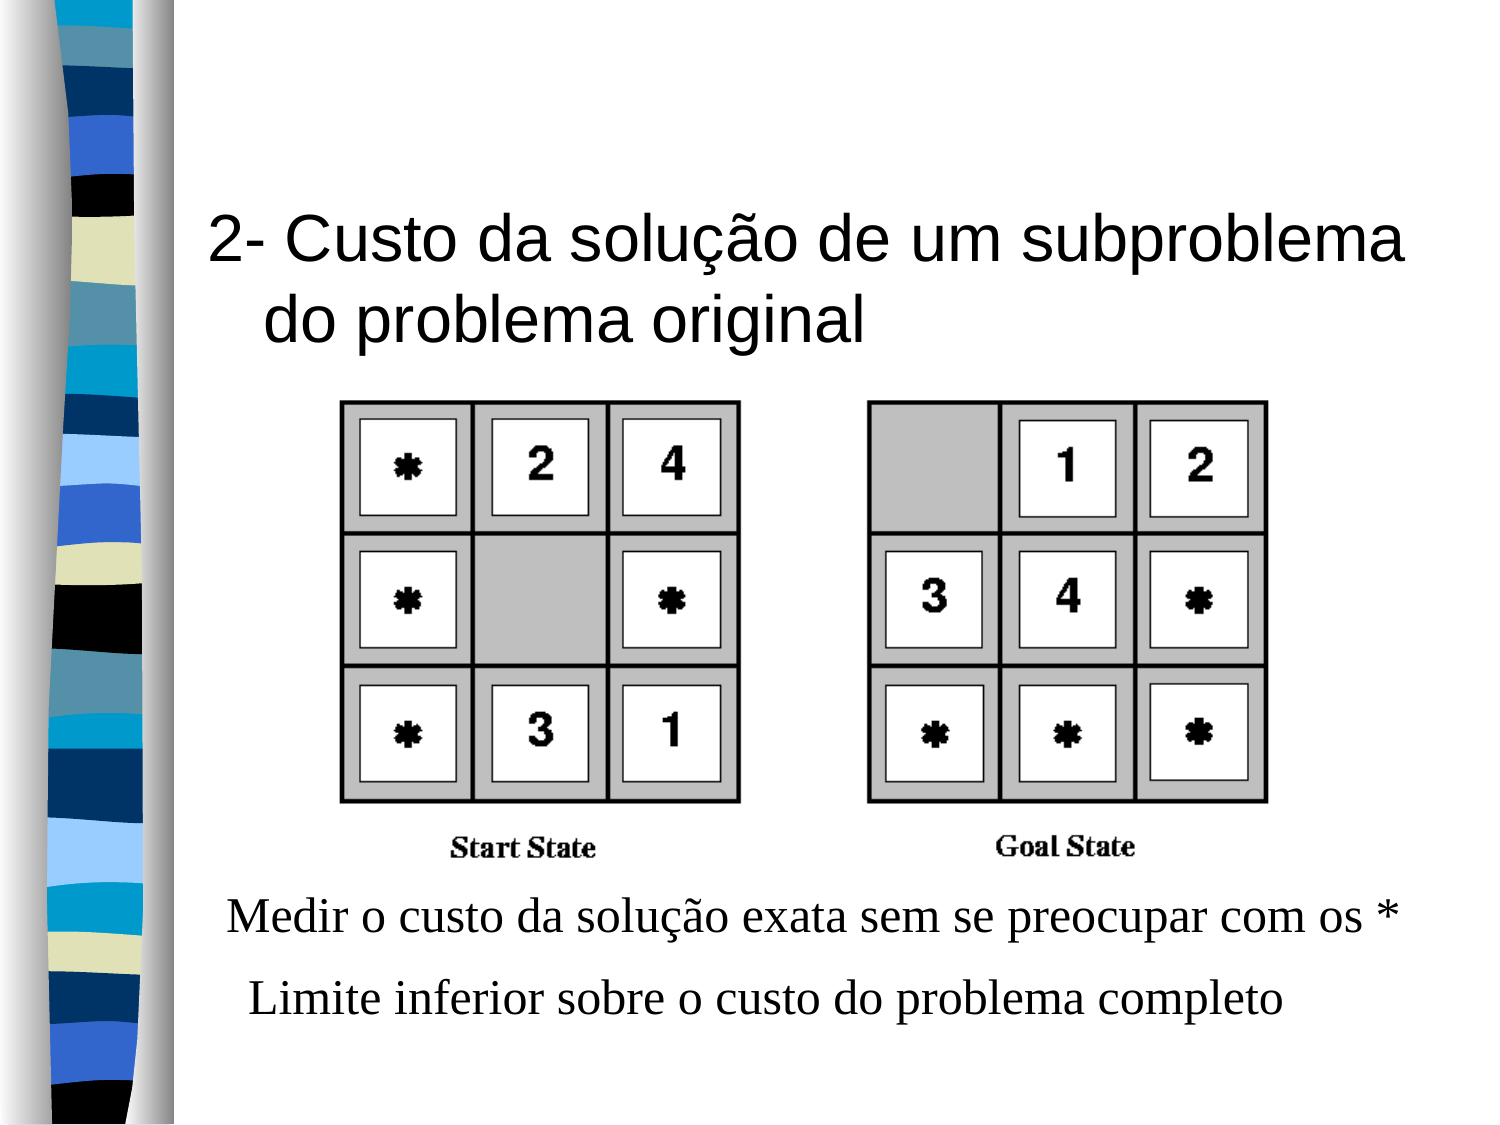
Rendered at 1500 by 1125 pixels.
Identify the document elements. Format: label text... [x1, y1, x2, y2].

picture [337, 399, 1270, 873]
text_box Medir o custo da solução exata sem se preocupar com os * [211, 874, 1417, 951]
list 2- Custo da solução de um subproblema do problema original [192, 187, 1468, 1000]
text_box Limite inferior sobre o custo do problema completo [233, 956, 1300, 1033]
